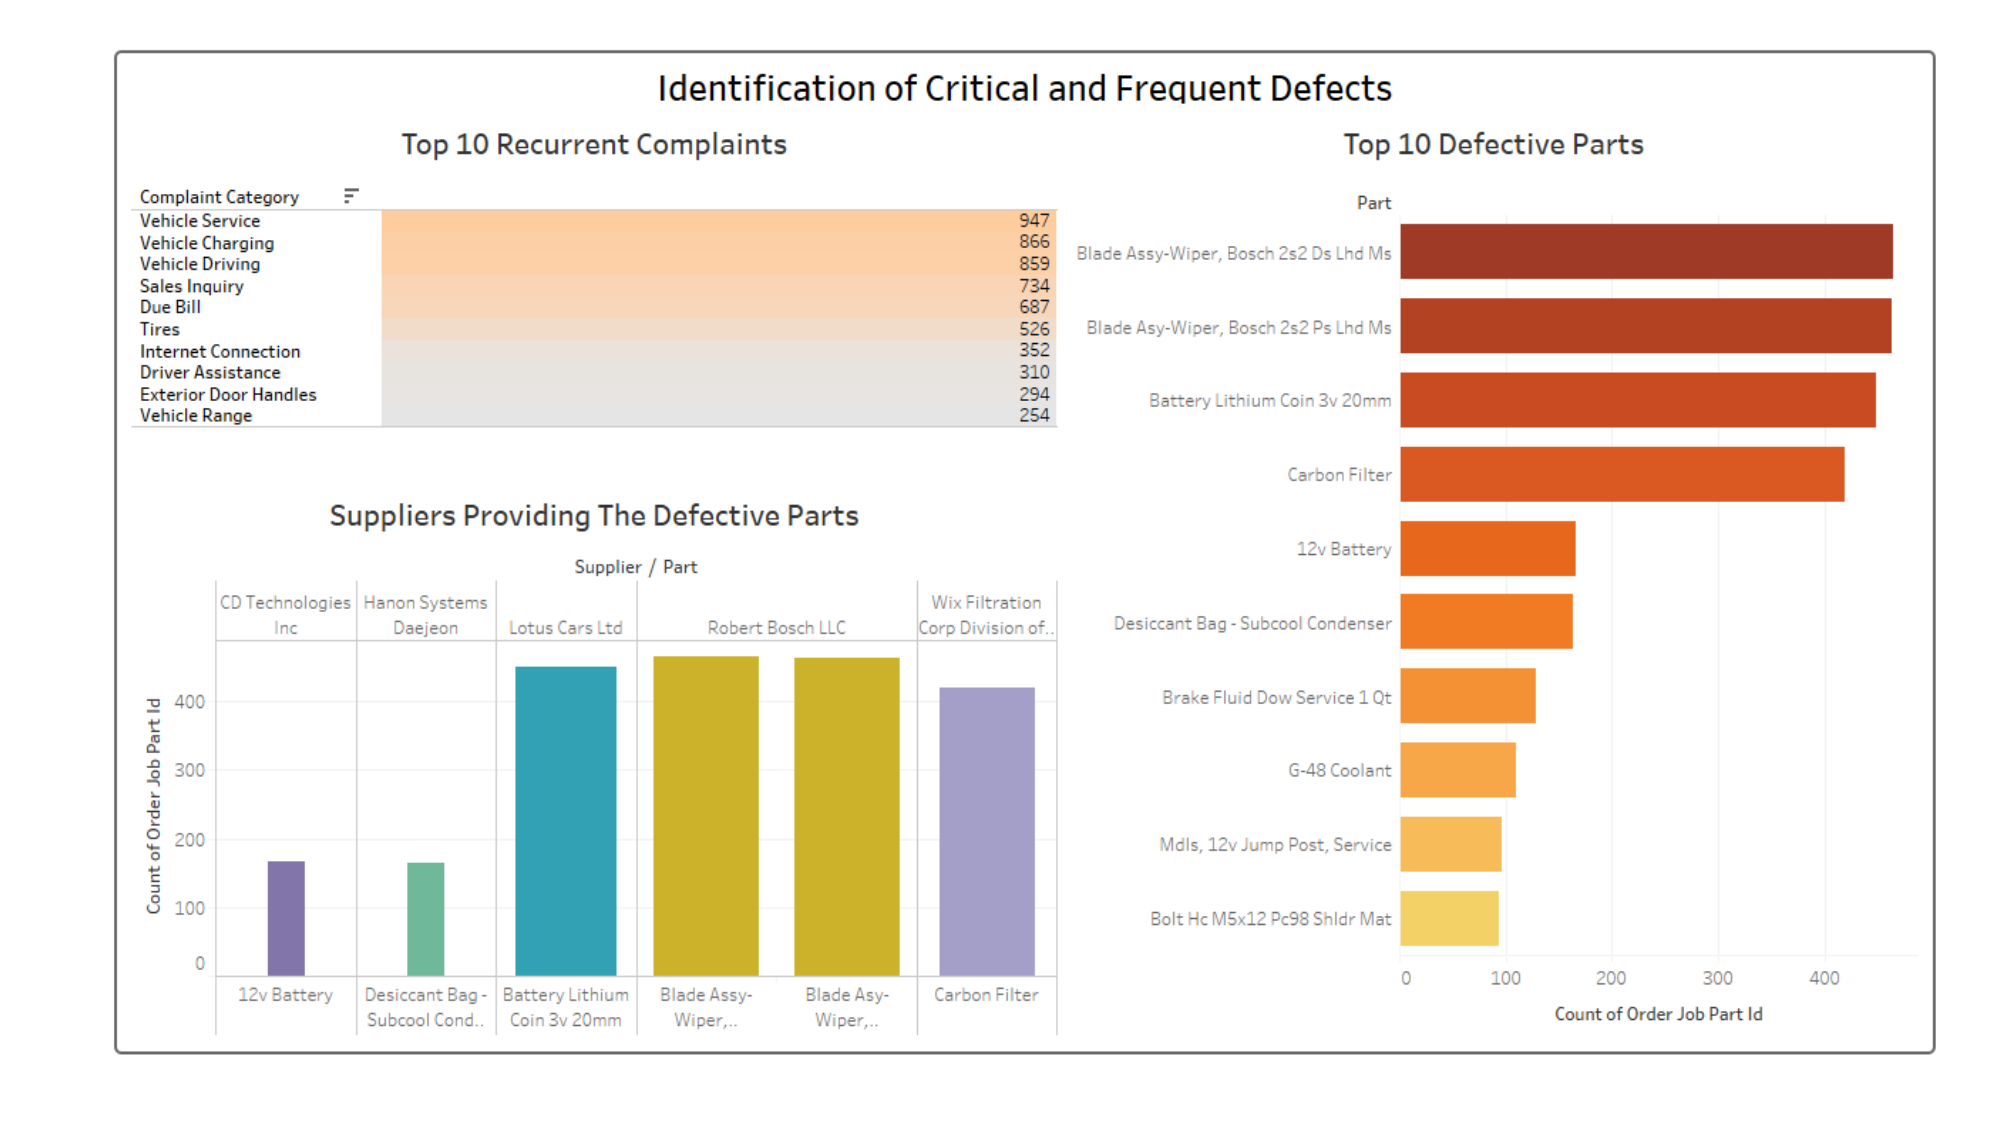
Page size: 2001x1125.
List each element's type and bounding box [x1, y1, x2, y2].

picture [93, 40, 1963, 1071]
